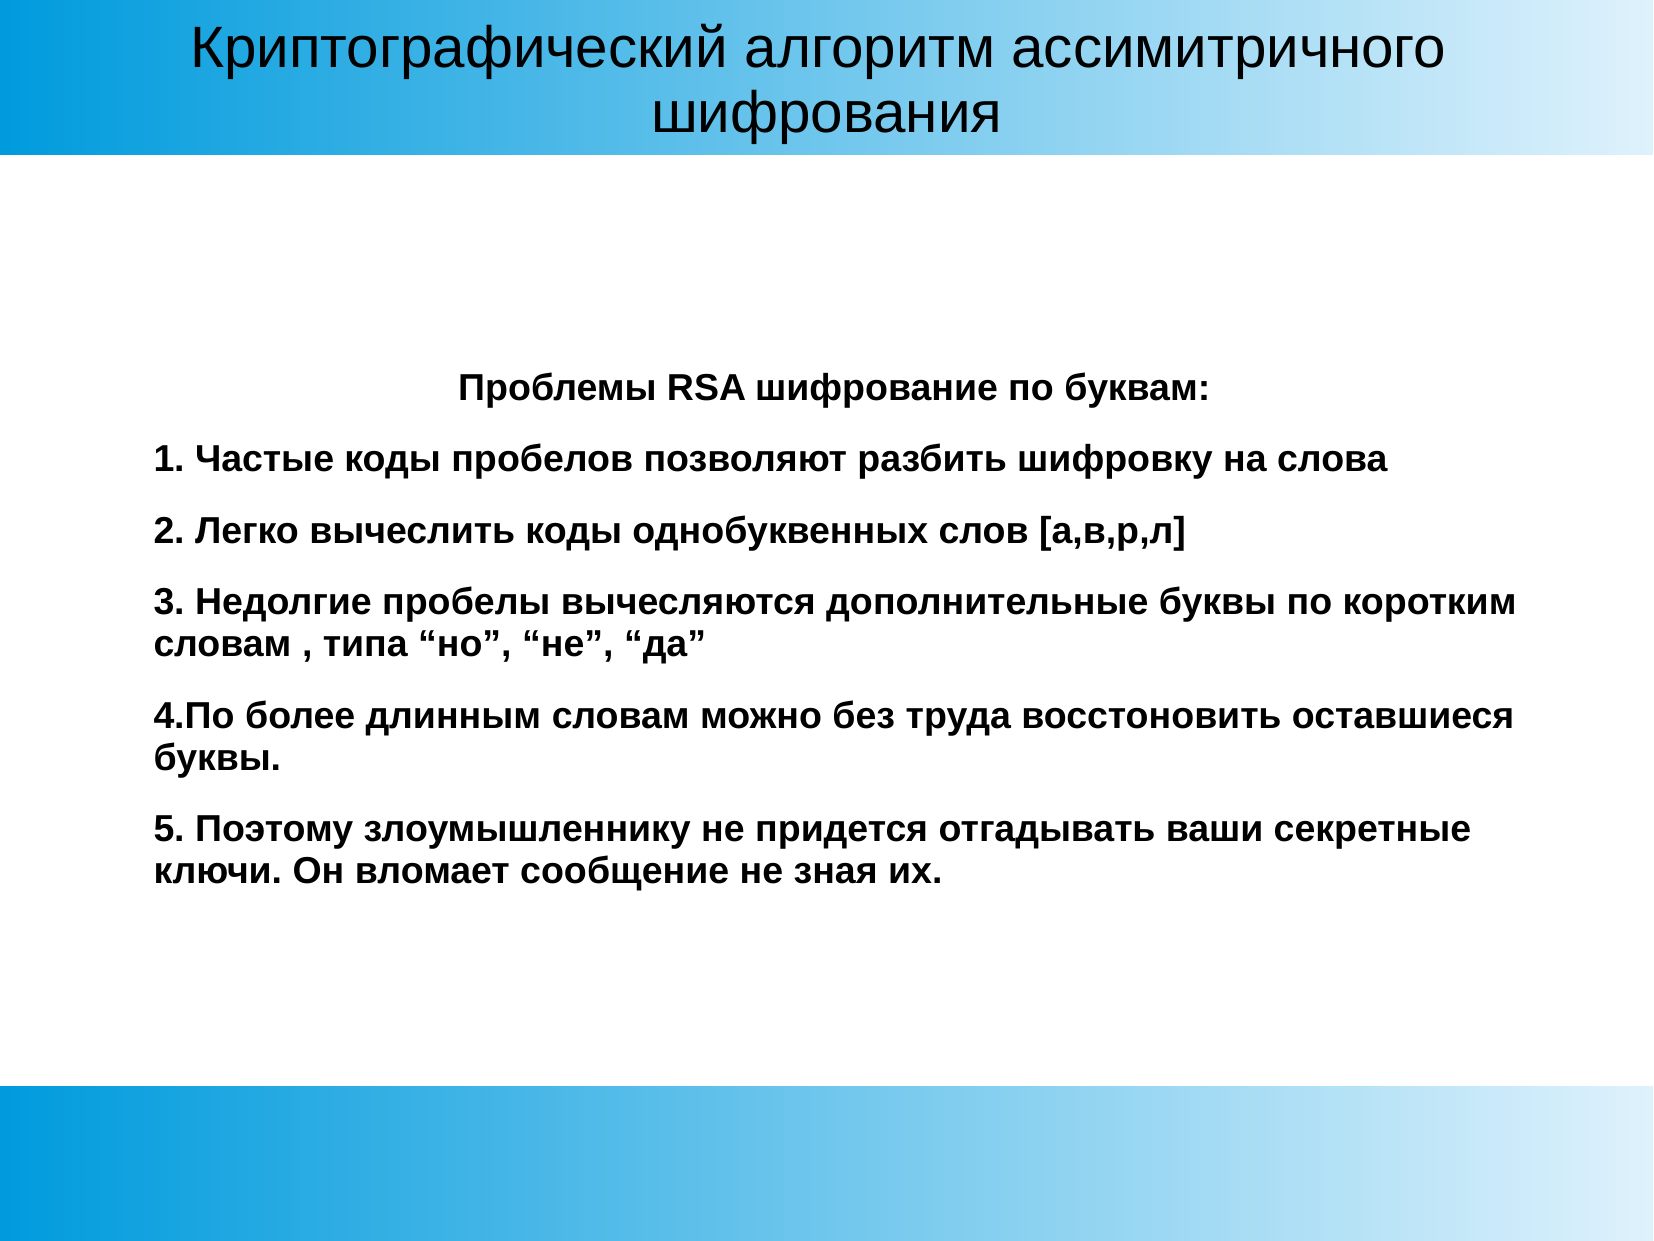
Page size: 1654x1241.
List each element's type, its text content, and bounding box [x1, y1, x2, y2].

title Криптографический алгоритм ассимитричного шифрования [82, 15, 1571, 146]
list Проблемы RSA шифрование по буквам: 1. Частые коды пробелов позволяют разбить шифровку на слова 2. Легко вычеслить коды однобуквенных слов [а,в,р,л] 3. Недолгие пробелы вычесляются дополнительные буквы по коротким словам , типа “но”, “не”, “да” 4.По более длинным словам можно без труда восстоновить оставшиеся буквы. 5. Поэтому злоумышленнику не придется отгадывать ваши секретные ключи. Он вломает сообщение не зная их. [82, 290, 1571, 1010]
